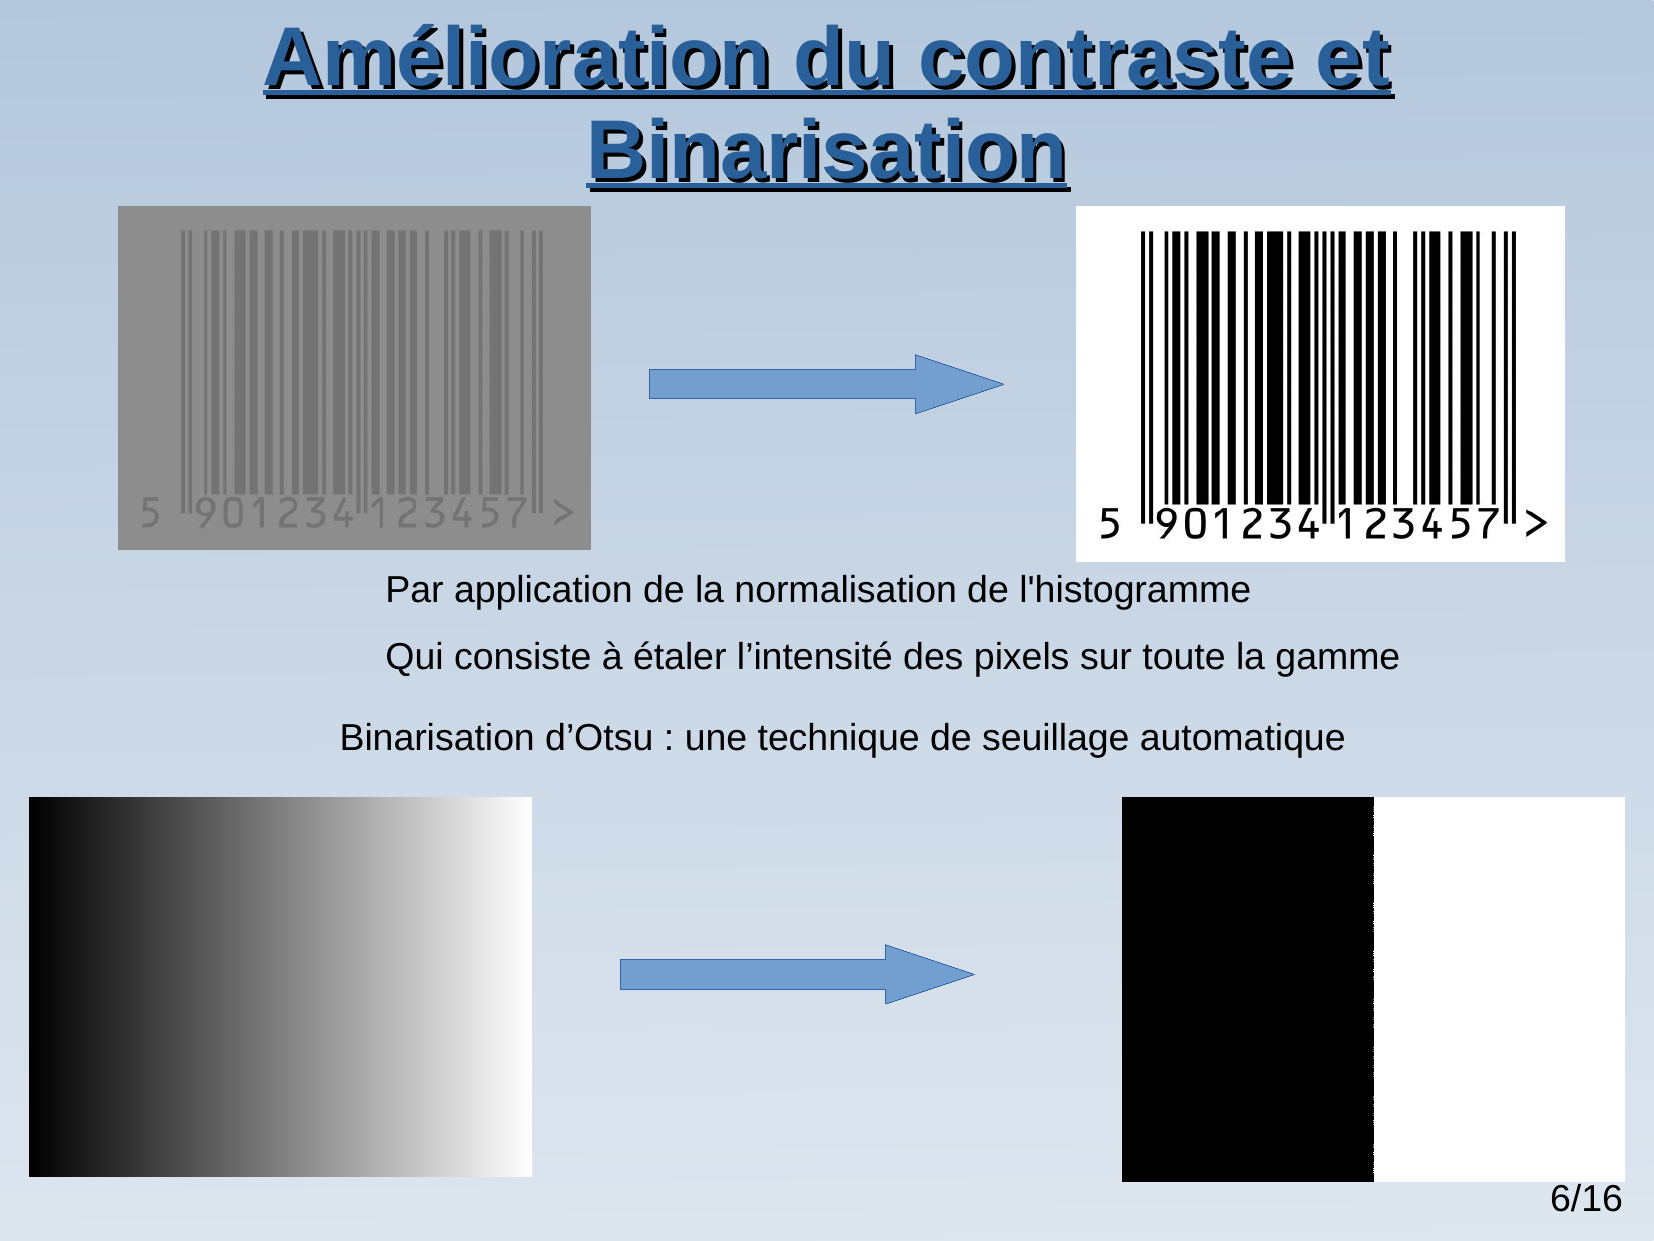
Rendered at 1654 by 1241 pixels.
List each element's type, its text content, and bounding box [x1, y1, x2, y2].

text_box [649, 354, 1004, 414]
picture [1076, 206, 1565, 562]
picture [29, 797, 532, 1177]
picture [118, 206, 591, 550]
text_box Par application de la normalisation de l'histogramme Qui consiste à étaler l’intensité des pixels sur toute la gamme [370, 561, 1418, 685]
text_box [620, 944, 975, 1004]
title Amélioration du contraste et Binarisation [82, 0, 1571, 207]
text_box Binarisation d’Otsu : une technique de seuillage automatique [324, 708, 1364, 766]
picture [1122, 797, 1625, 1182]
